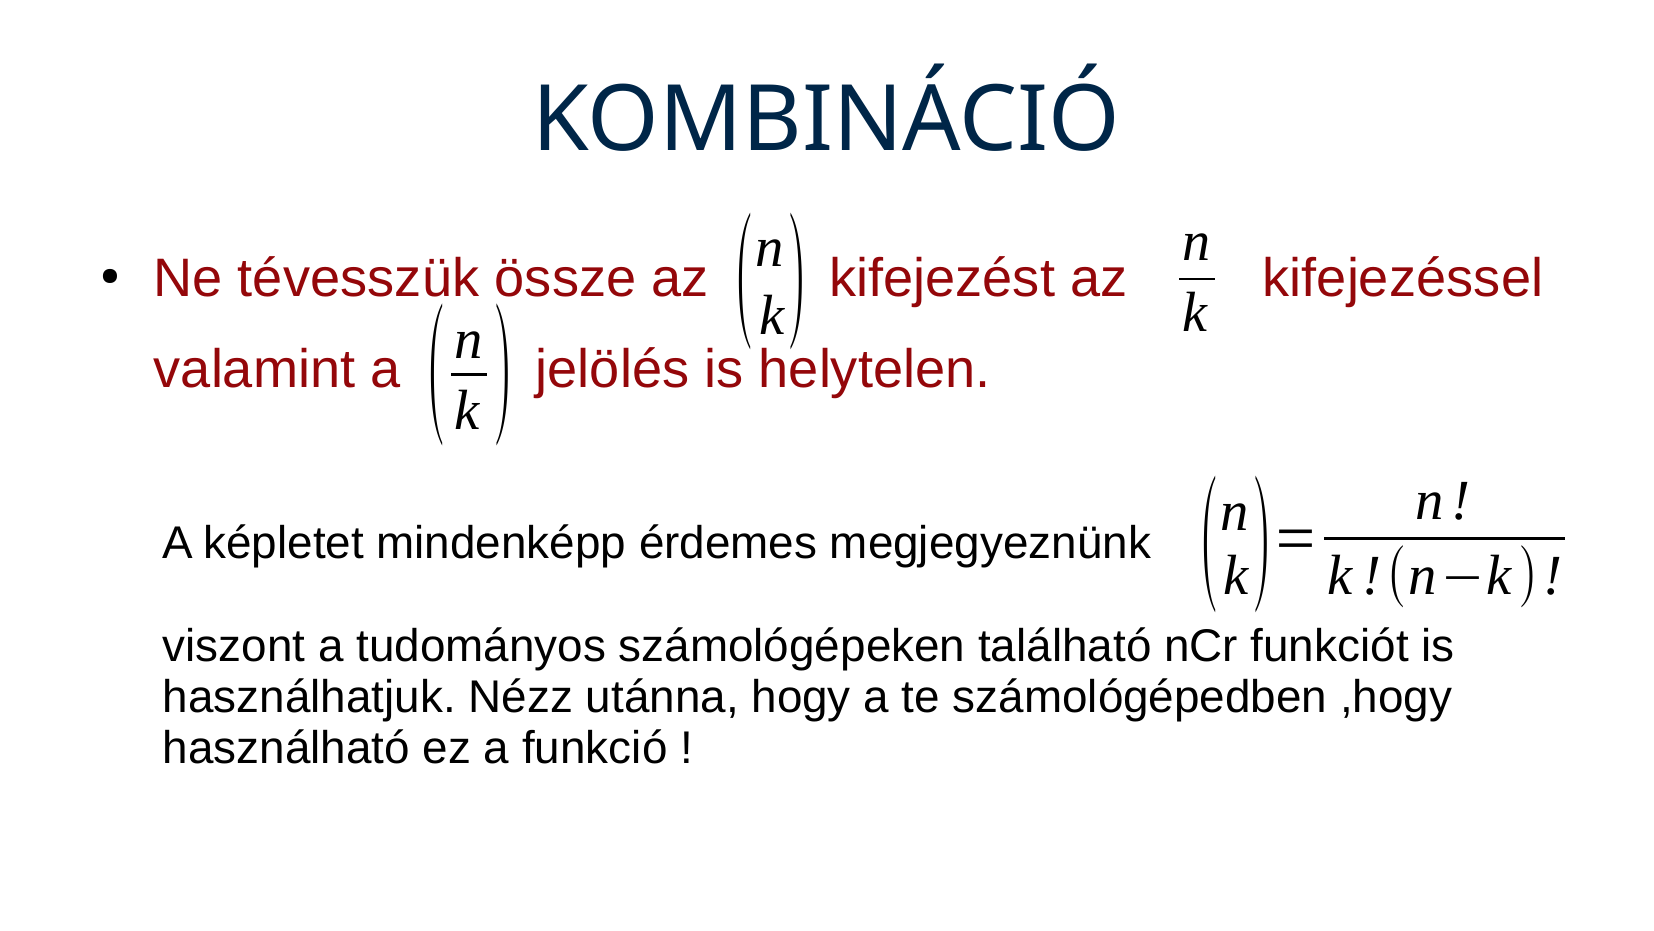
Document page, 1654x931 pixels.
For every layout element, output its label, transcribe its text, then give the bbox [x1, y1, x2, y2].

chart [720, 210, 823, 354]
chart [411, 301, 526, 451]
chart [1185, 469, 1581, 616]
text_box A képletet mindenképp érdemes megjegyeznünk viszont a tudományos számológépeken található nCr funkciót is használhatjuk. Nézz utánna, hogy a te számológépedben ,hogy használható ez a funkció ! [147, 510, 1571, 886]
chart [1161, 210, 1231, 346]
title KOMBINÁCIÓ [82, 37, 1571, 193]
list [82, 217, 1571, 758]
